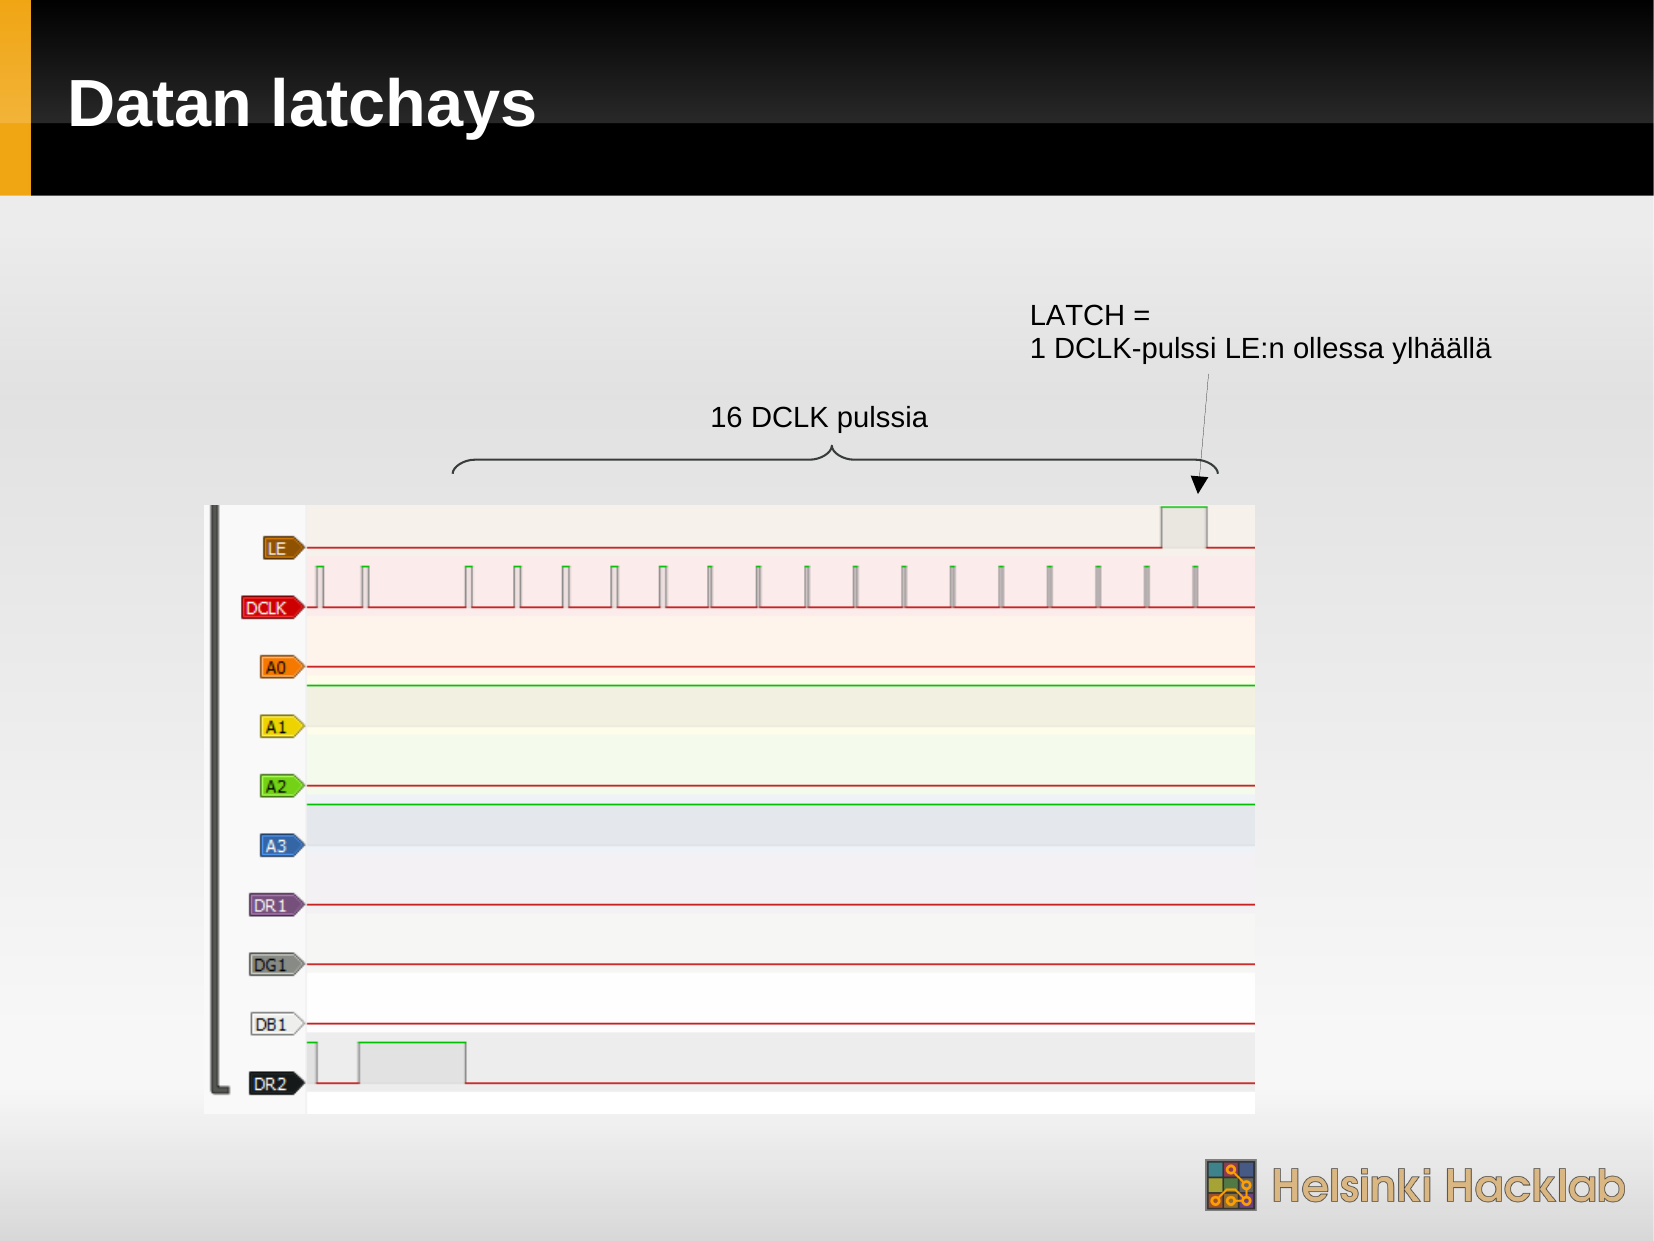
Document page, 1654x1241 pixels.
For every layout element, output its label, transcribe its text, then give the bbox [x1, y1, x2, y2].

picture [0, 0, 1654, 1241]
title Datan latchays [67, 0, 1556, 208]
text_box LATCH = 1 DCLK-pulssi LE:n ollessa ylhäällä [1029, 299, 1492, 366]
text_box 16 DCLK pulssia [710, 401, 929, 439]
